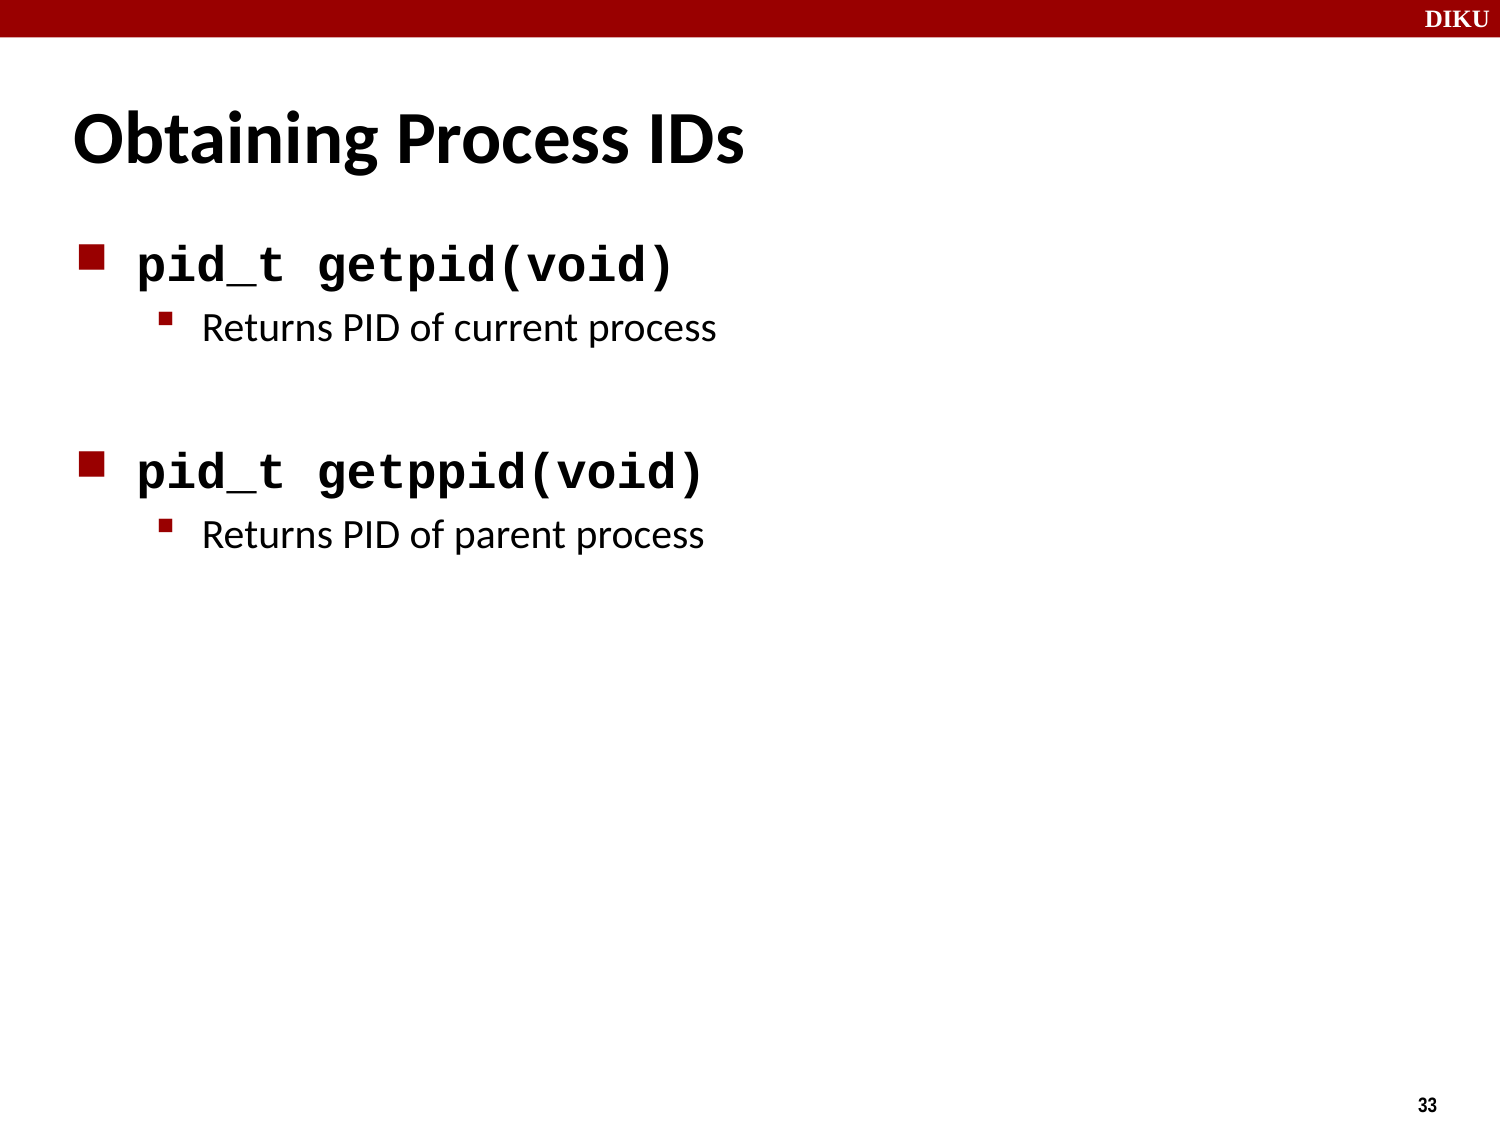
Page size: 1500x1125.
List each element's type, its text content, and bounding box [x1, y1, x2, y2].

title Obtaining Process IDs [58, 71, 1304, 197]
list pid_t getpid(void) Returns PID of current process pid_t getppid(void) Returns PID of parent process [65, 223, 1361, 638]
